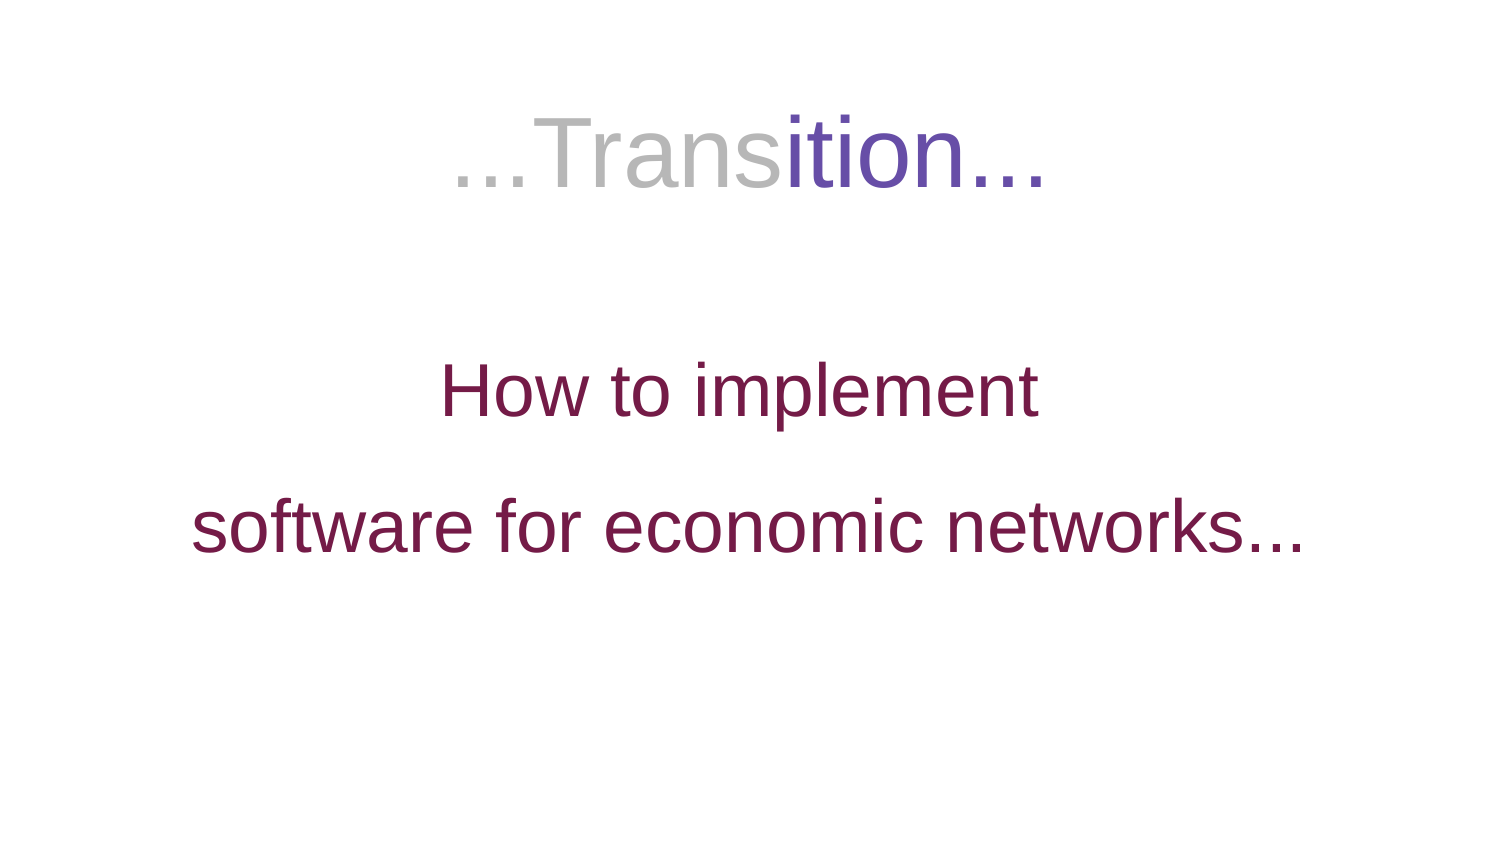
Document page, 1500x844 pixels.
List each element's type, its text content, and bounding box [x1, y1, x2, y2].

title ...Transition... [51, 72, 1449, 216]
list How to implement software for economic networks... [51, 312, 1449, 750]
